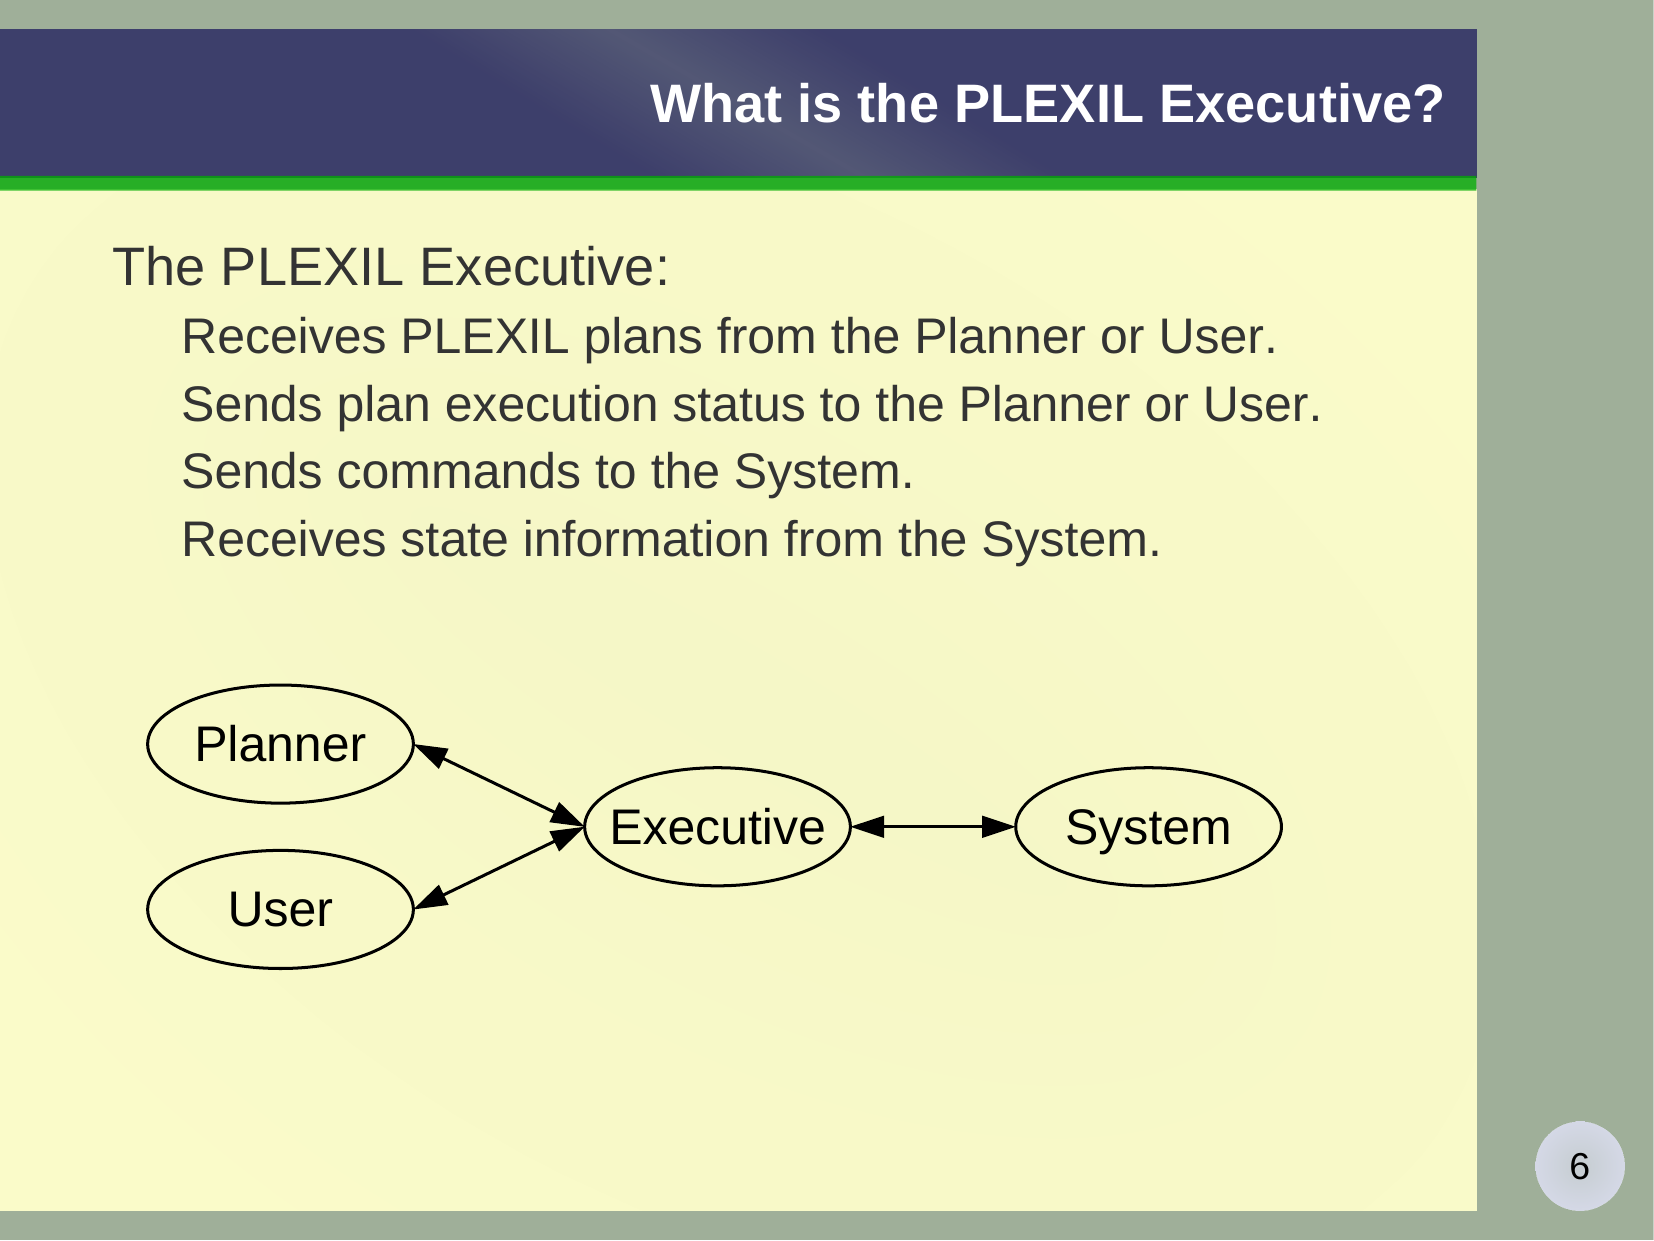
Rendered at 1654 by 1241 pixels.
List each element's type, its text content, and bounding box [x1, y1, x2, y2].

text_box Executive [584, 767, 851, 886]
text_box Planner [147, 685, 414, 804]
text_box User [147, 850, 414, 969]
list The PLEXIL Executive: Receives PLEXIL plans from the Planner or User. Sends plan execution status to the Planner or User. Sends commands to the System. Receives state information from the System. [59, 236, 1418, 1182]
title What is the PLEXIL Executive? [29, 59, 1447, 148]
text_box System [1015, 767, 1282, 886]
